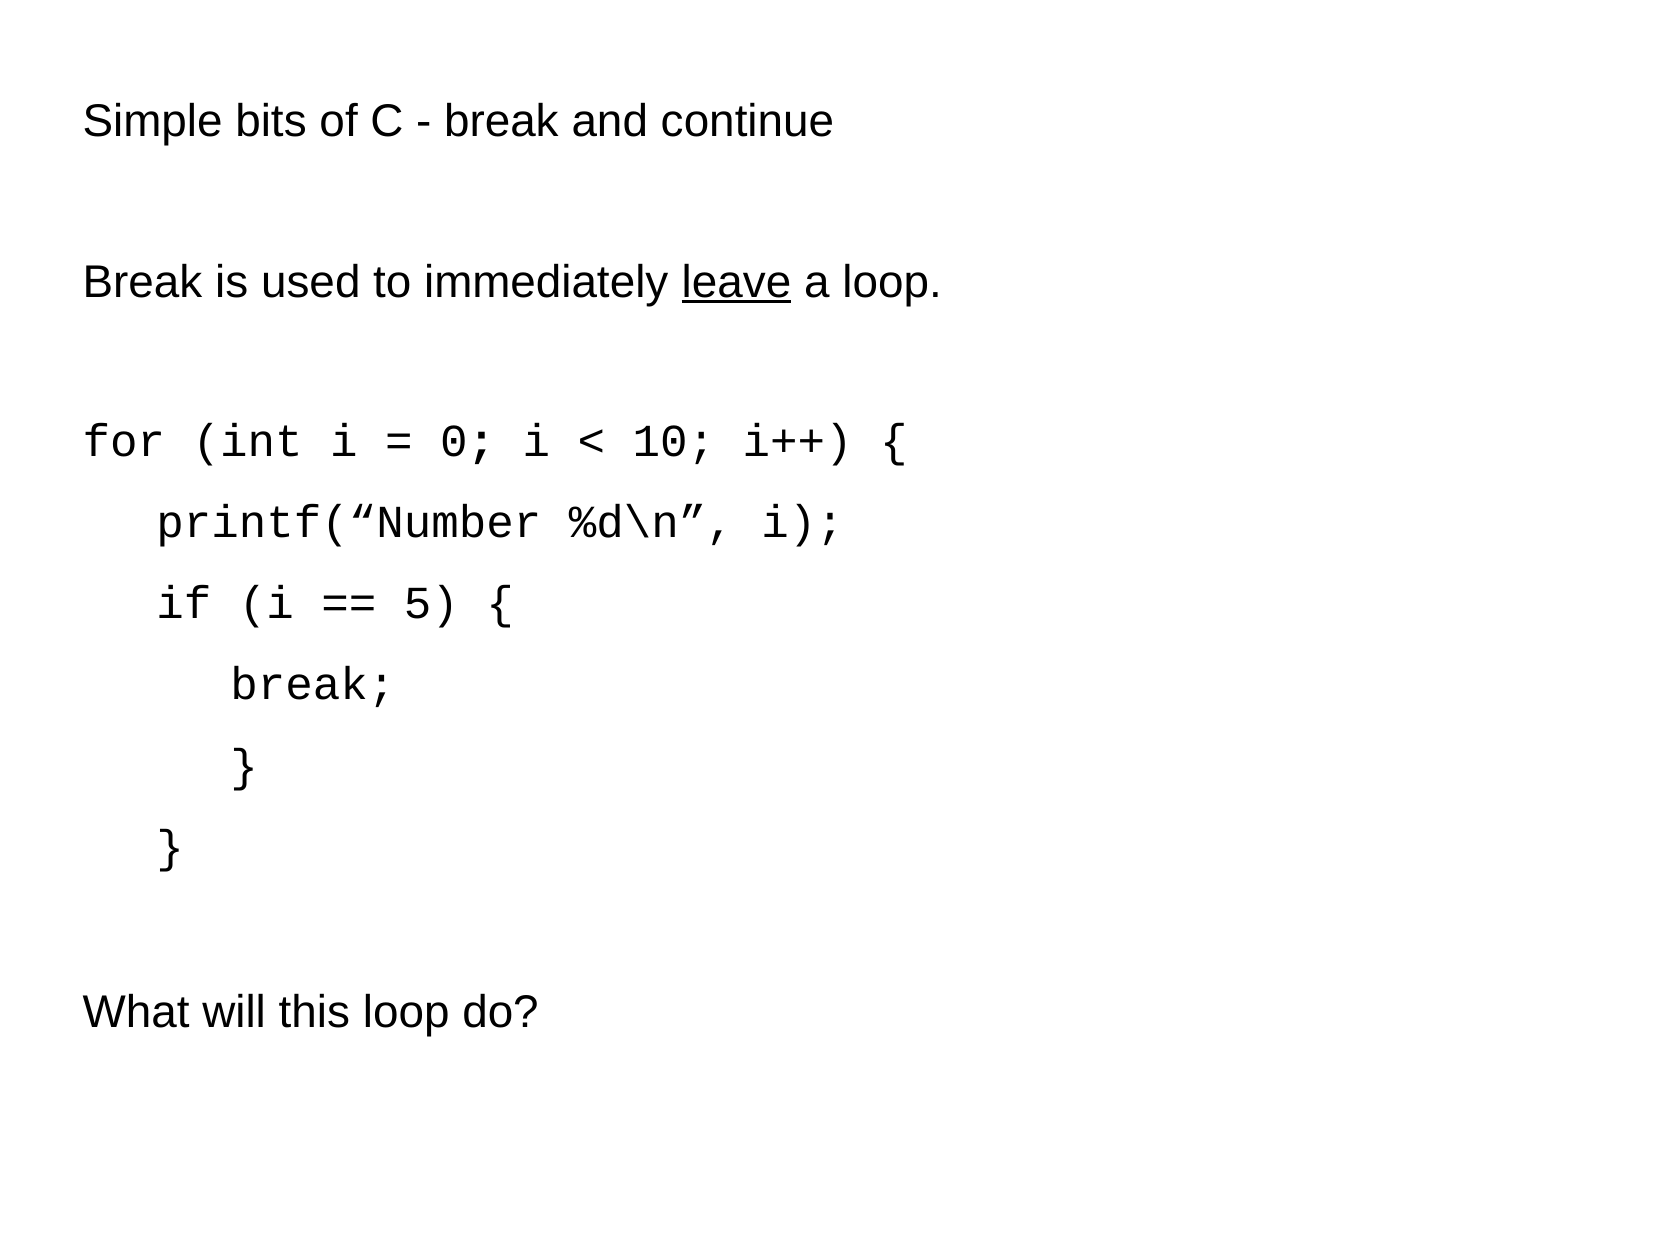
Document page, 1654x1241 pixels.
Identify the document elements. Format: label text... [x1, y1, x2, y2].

list Simple bits of C - break and continue Break is used to immediately leave a loop. for (int i = 0; i < 10; i++) { printf(“Number %d\n”, i); if (i == 5) { break; } } What will this loop do? [82, 94, 1571, 1170]
